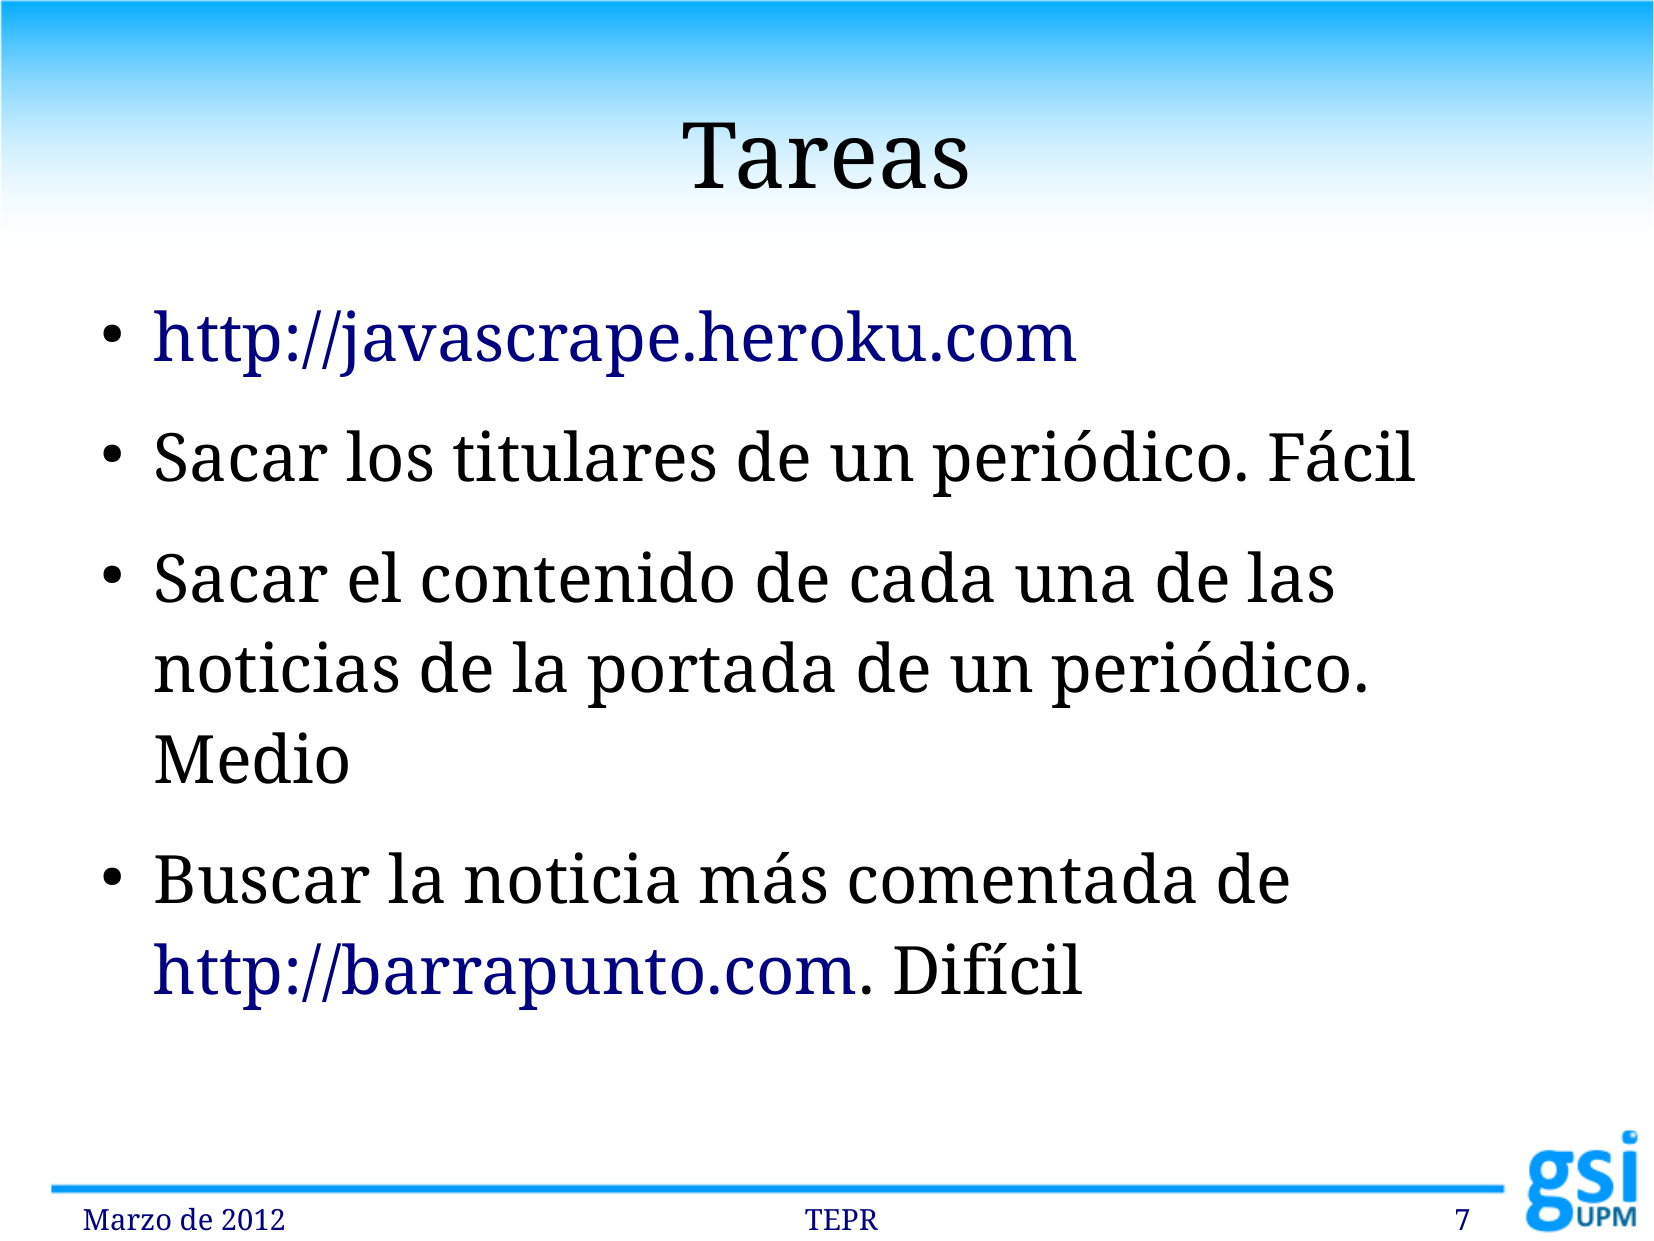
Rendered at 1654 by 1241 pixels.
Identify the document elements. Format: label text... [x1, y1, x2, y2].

picture [0, 0, 1654, 1241]
list http://javascrape.heroku.com Sacar los titulares de un periódico. Fácil Sacar el contenido de cada una de las noticias de la portada de un periódico. Medio Buscar la noticia más comentada de http://barrapunto.com. Difícil [82, 290, 1571, 1109]
title Tareas [82, 49, 1571, 257]
